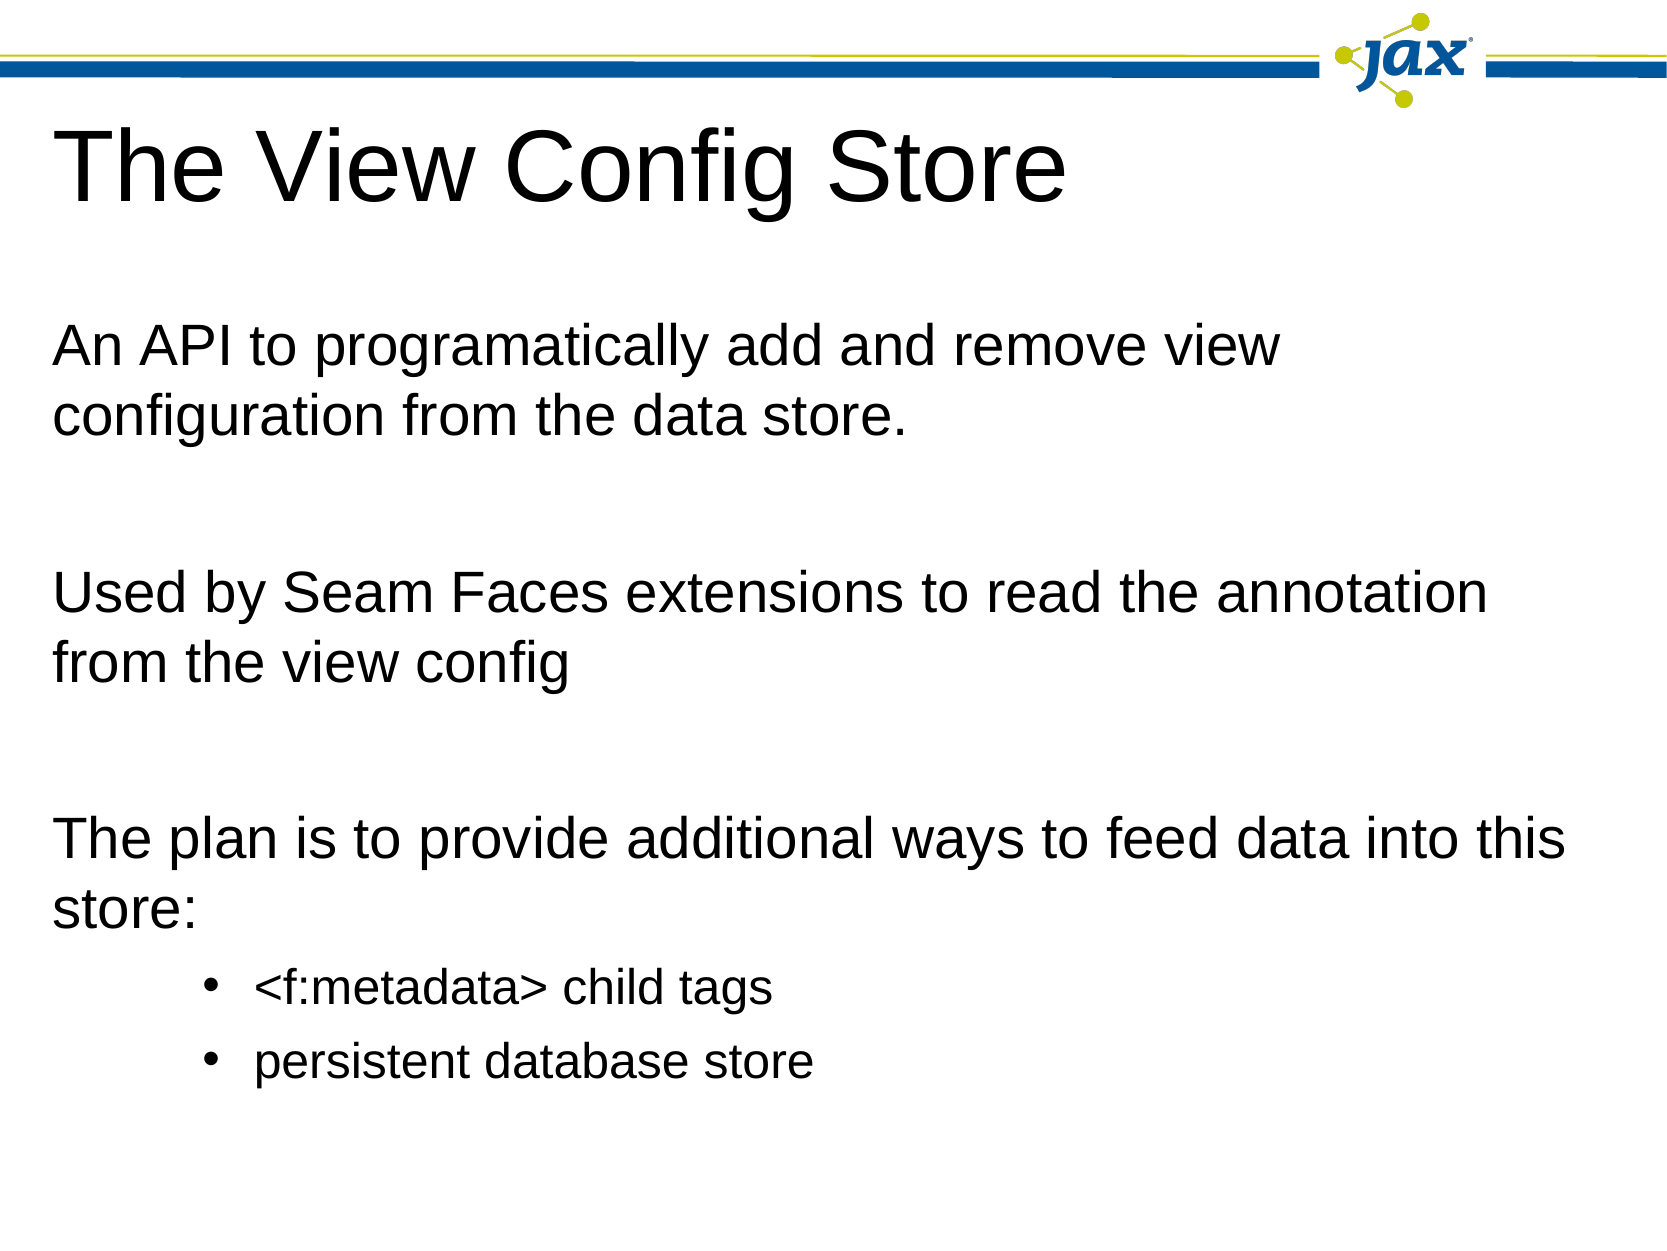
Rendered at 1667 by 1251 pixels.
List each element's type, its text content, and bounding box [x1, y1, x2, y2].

title The View Config Store [37, 91, 1651, 230]
picture [1335, 13, 1473, 91]
list An API to programatically add and remove view configuration from the data store. Used by Seam Faces extensions to read the annotation from the view config The plan is to provide additional ways to feed data into this store: <f:metadata> child tags persistent database store [37, 300, 1613, 1126]
